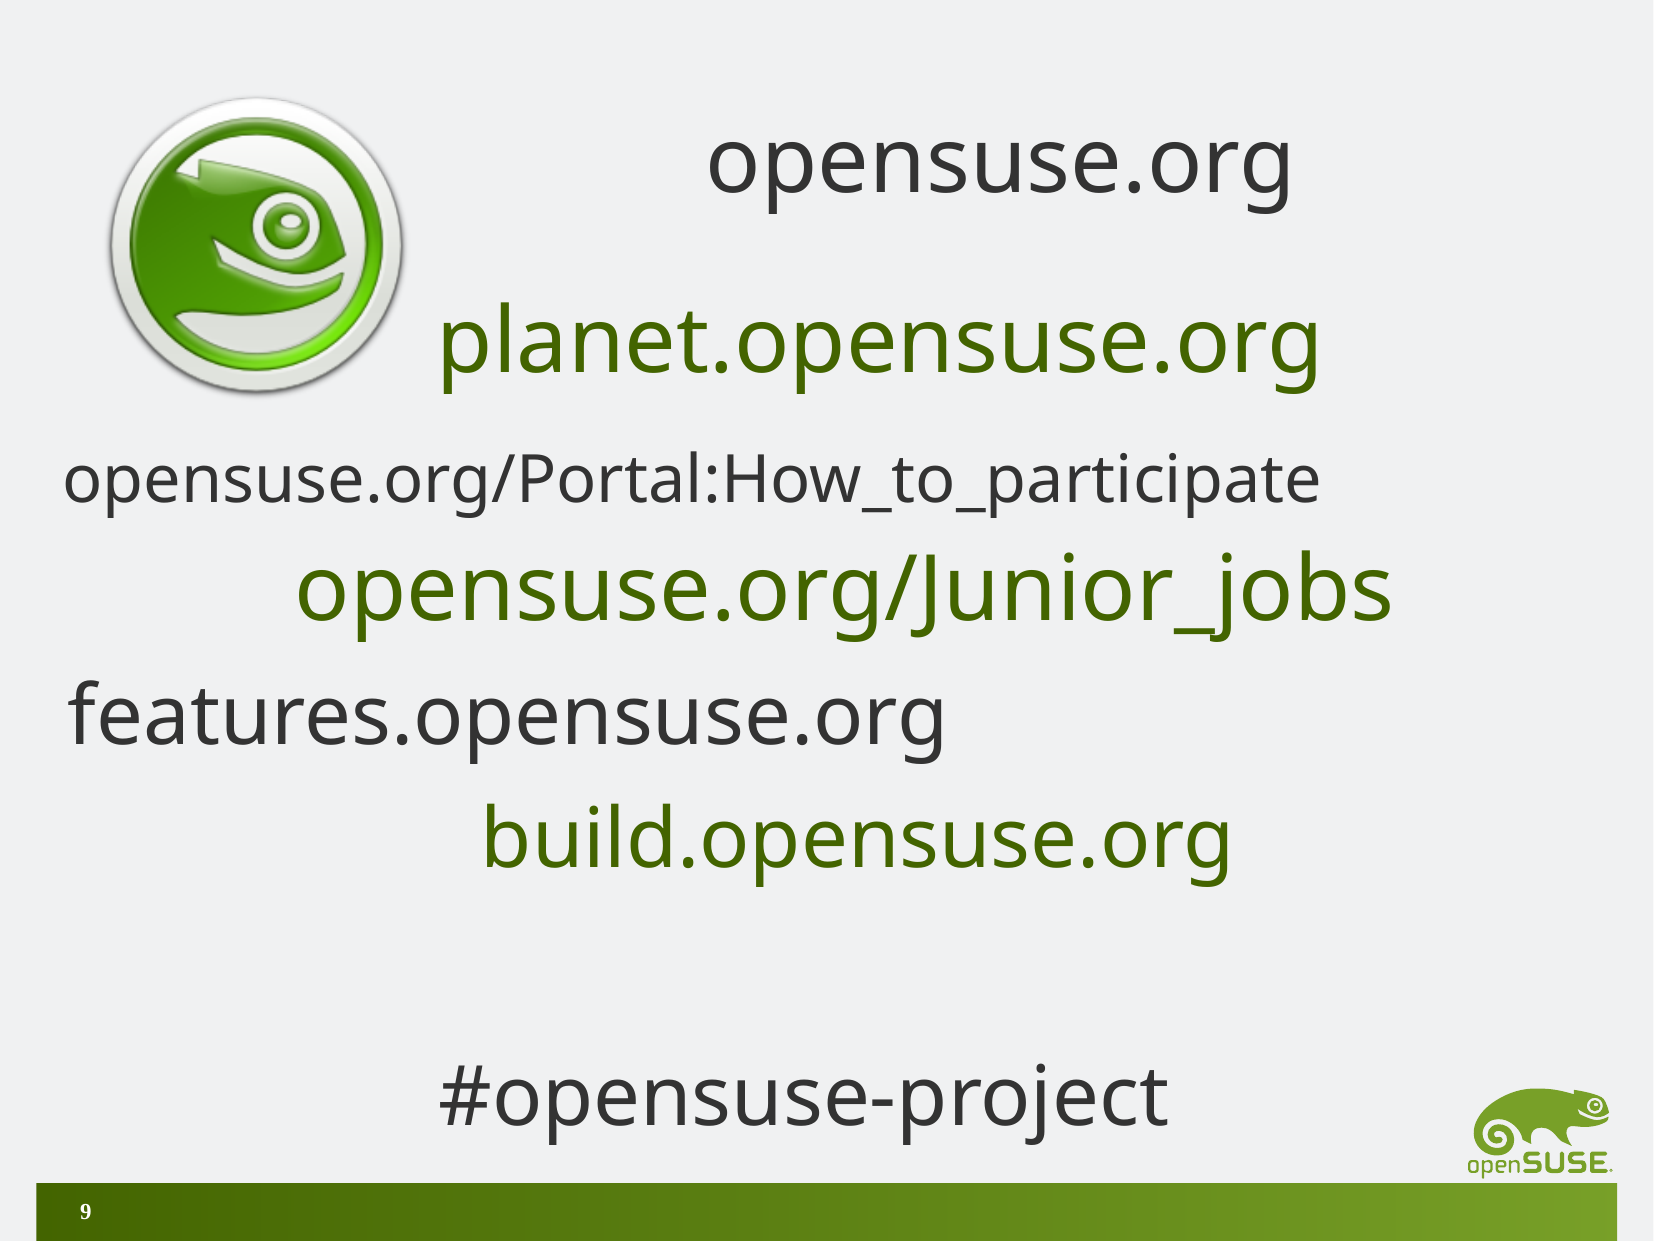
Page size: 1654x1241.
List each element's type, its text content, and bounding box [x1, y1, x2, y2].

text_box opensuse.org/Portal:How_to_participate [47, 435, 1654, 550]
text_box planet.opensuse.org [500, 266, 1654, 435]
text_box features.opensuse.org [52, 647, 1128, 801]
text_box opensuse.org [691, 87, 1386, 255]
text_box build.opensuse.org [466, 771, 1330, 925]
text_box opensuse.org/Junior_jobs [279, 550, 1502, 683]
picture [0, 0, 1654, 1241]
text_box #opensuse-project [423, 1029, 1288, 1183]
